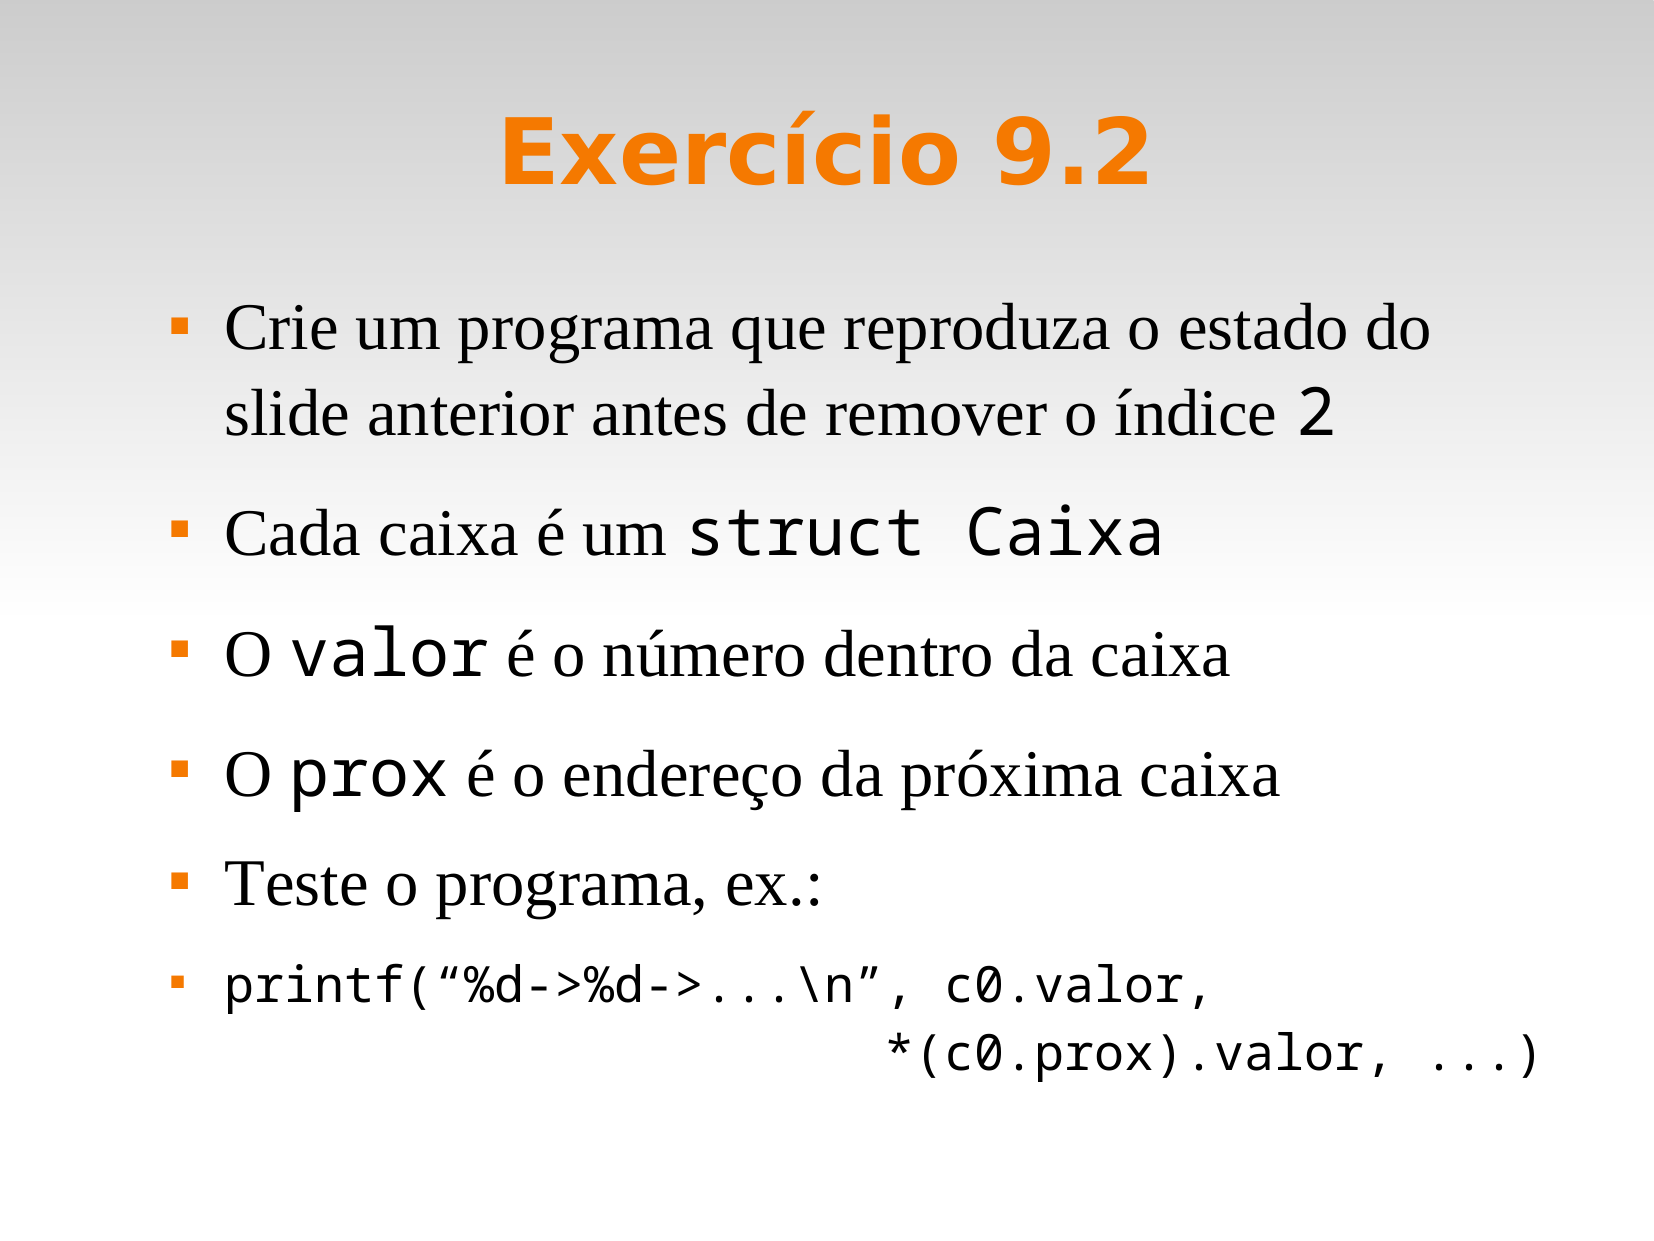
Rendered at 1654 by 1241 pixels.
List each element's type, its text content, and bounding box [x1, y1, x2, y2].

list Crie um programa que reproduza o estado do slide anterior antes de remover o índice 2 Cada caixa é um struct Caixa O valor é o número dentro da caixa O prox é o endereço da próxima caixa Teste o programa, ex.: printf(“%d->%d->...\n”, c0.valor, *(c0.prox).valor, ...) [82, 290, 1571, 1120]
title Exercício 9.2 [82, 49, 1571, 257]
